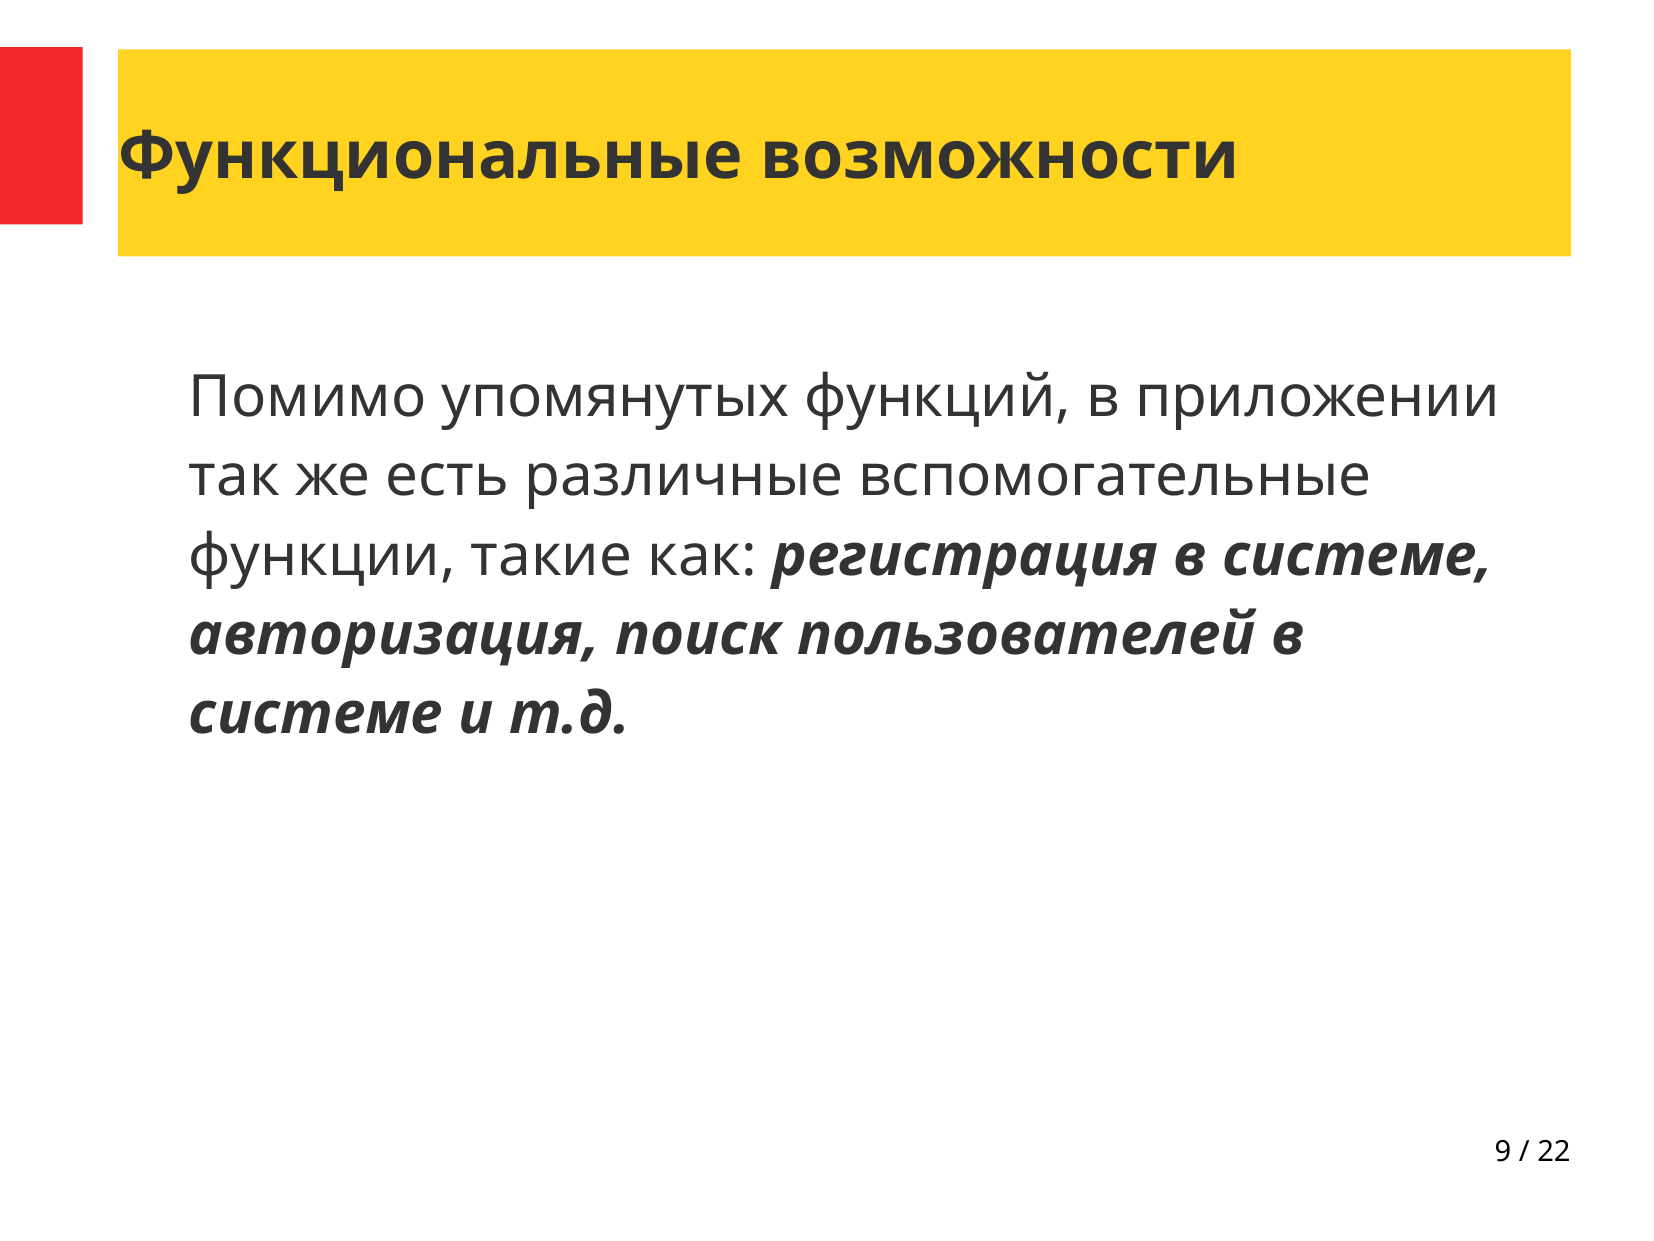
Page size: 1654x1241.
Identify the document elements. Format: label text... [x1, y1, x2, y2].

list Помимо упомянутых функций, в приложении так же есть различные вспомогательные функции, такие как: регистрация в системе, авторизация, поиск пользователей в системе и т.д. [118, 354, 1536, 1074]
title Функциональные возможности [118, 49, 1571, 257]
